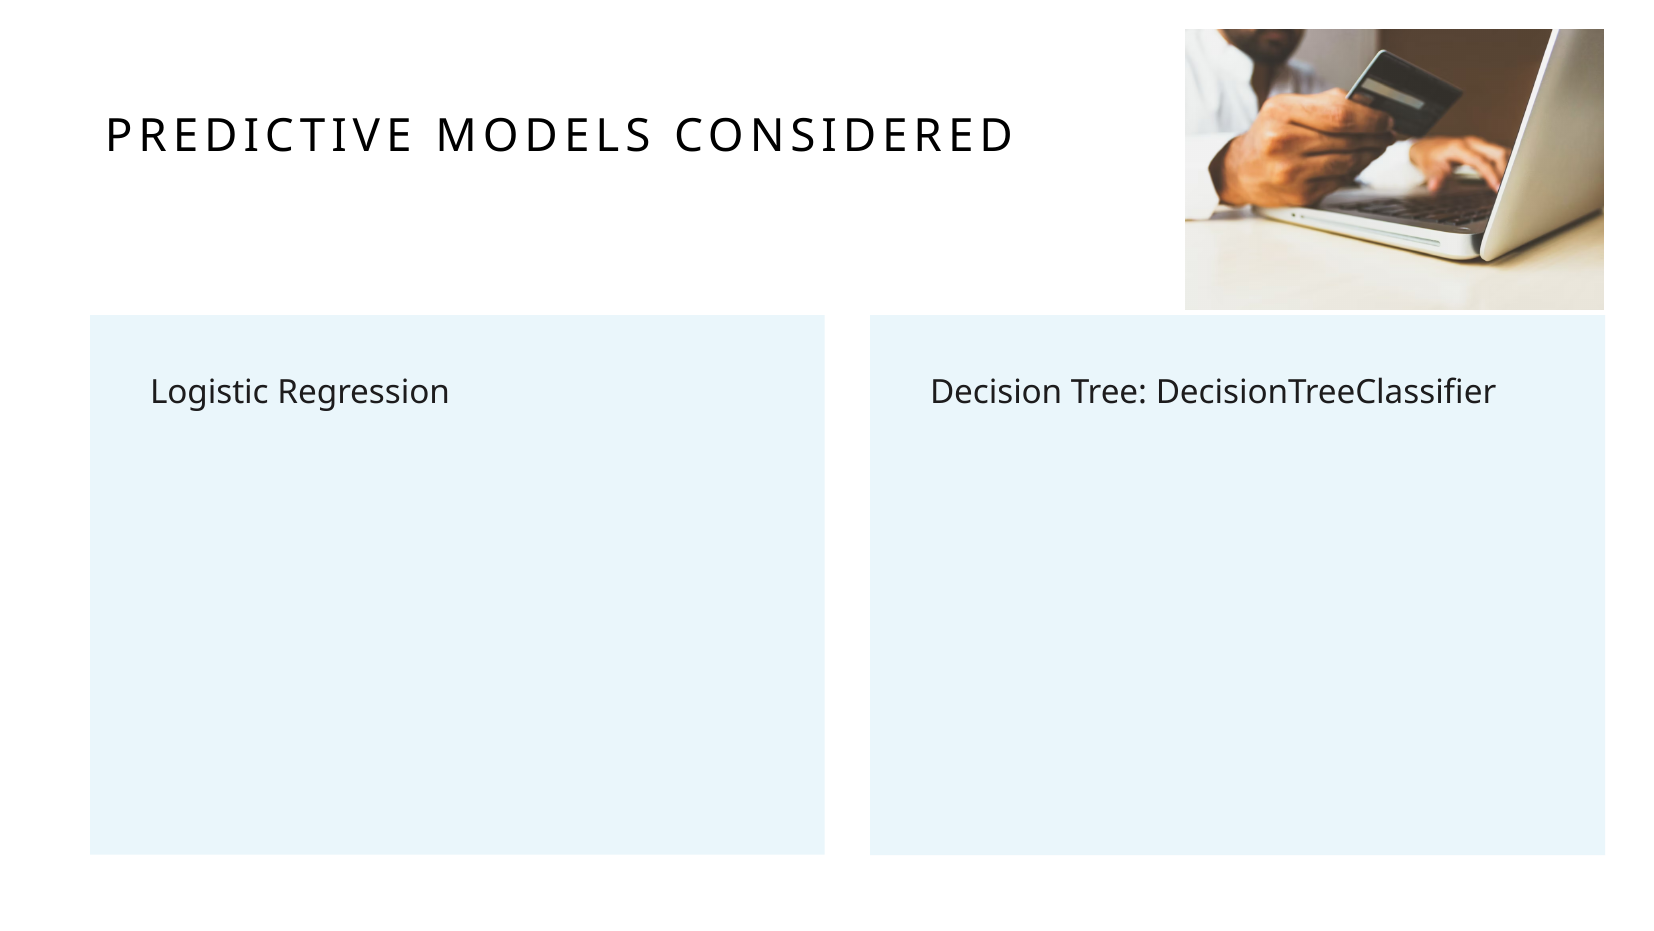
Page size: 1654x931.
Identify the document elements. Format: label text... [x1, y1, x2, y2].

text_box Decision Tree: DecisionTreeClassifier [870, 315, 1606, 856]
text_box Predictive Models considered [90, 94, 1231, 181]
text_box Logistic Regression [90, 315, 825, 855]
picture [1185, 29, 1604, 310]
